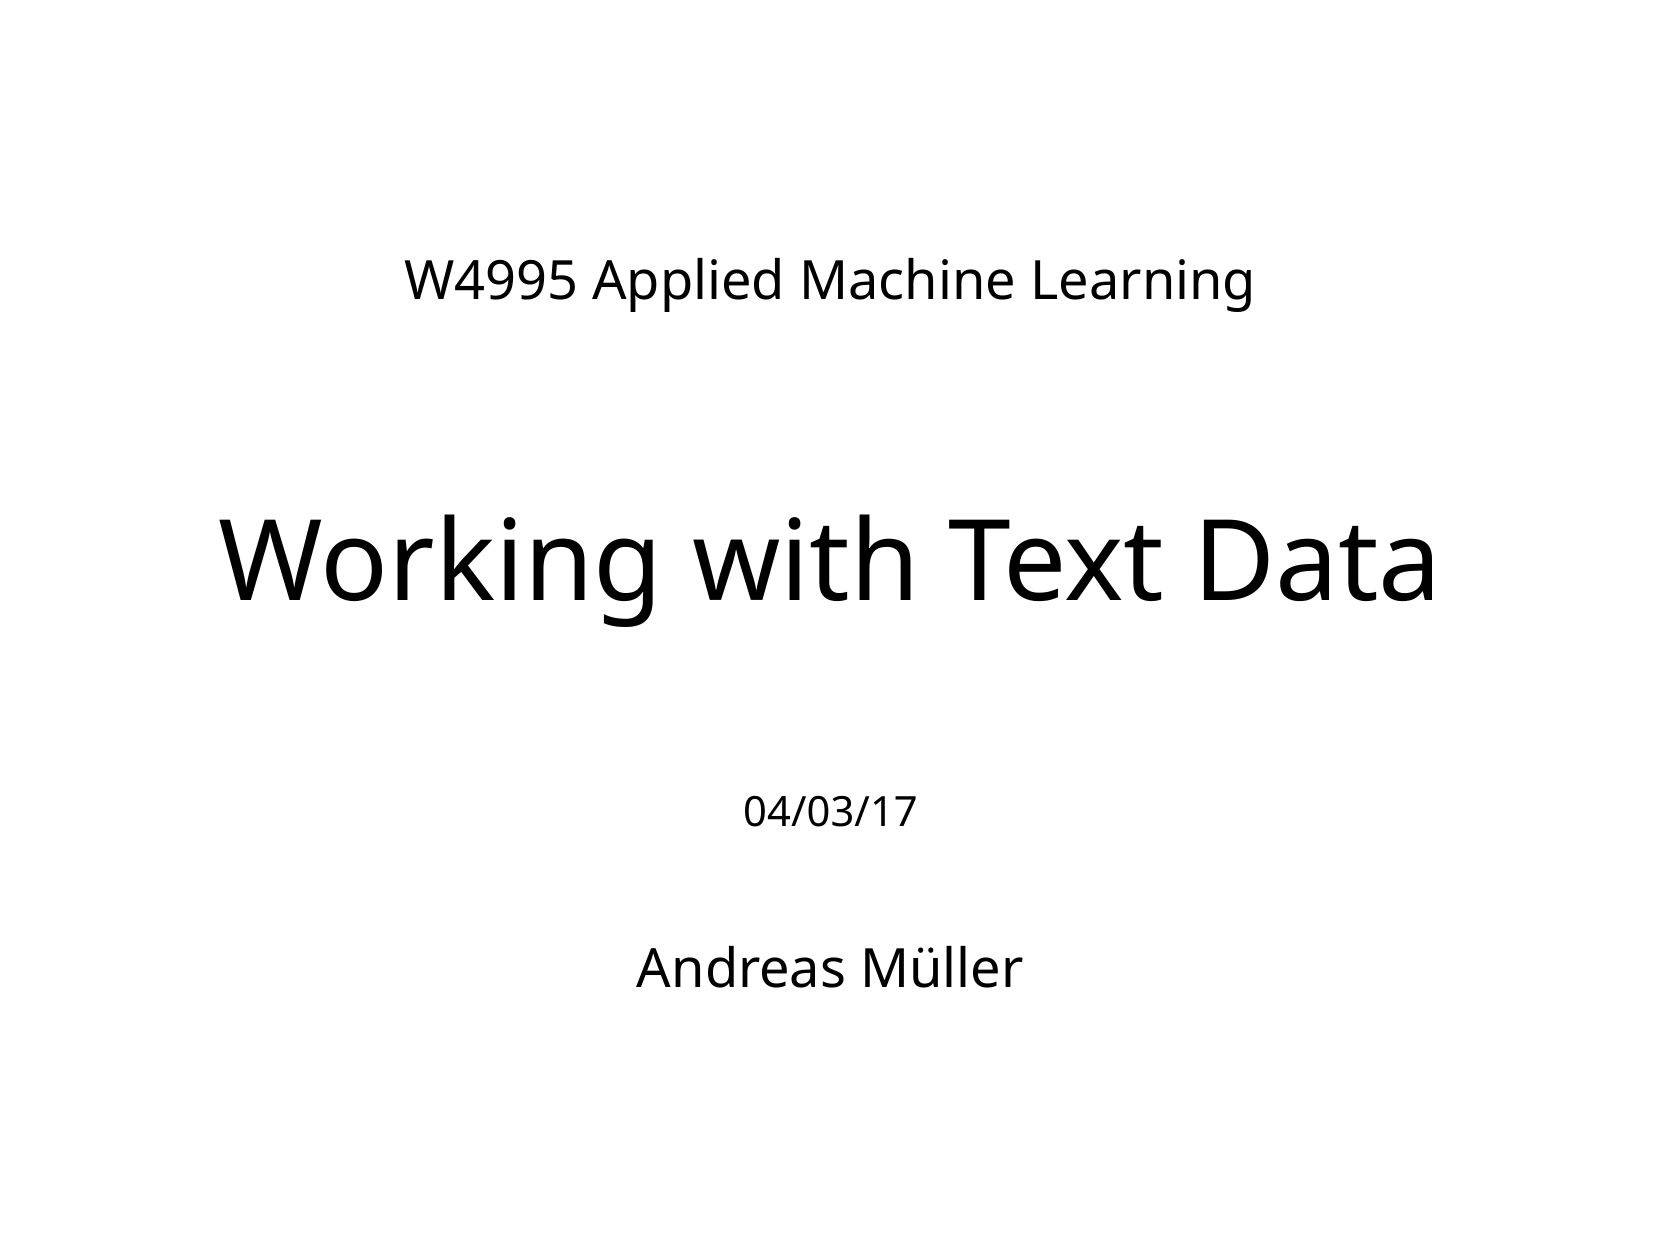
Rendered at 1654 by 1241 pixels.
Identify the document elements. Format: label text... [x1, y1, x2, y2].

text_box W4995 Applied Machine Learning Working with Text Data 04/03/17 Andreas Müller [86, 142, 1575, 1103]
